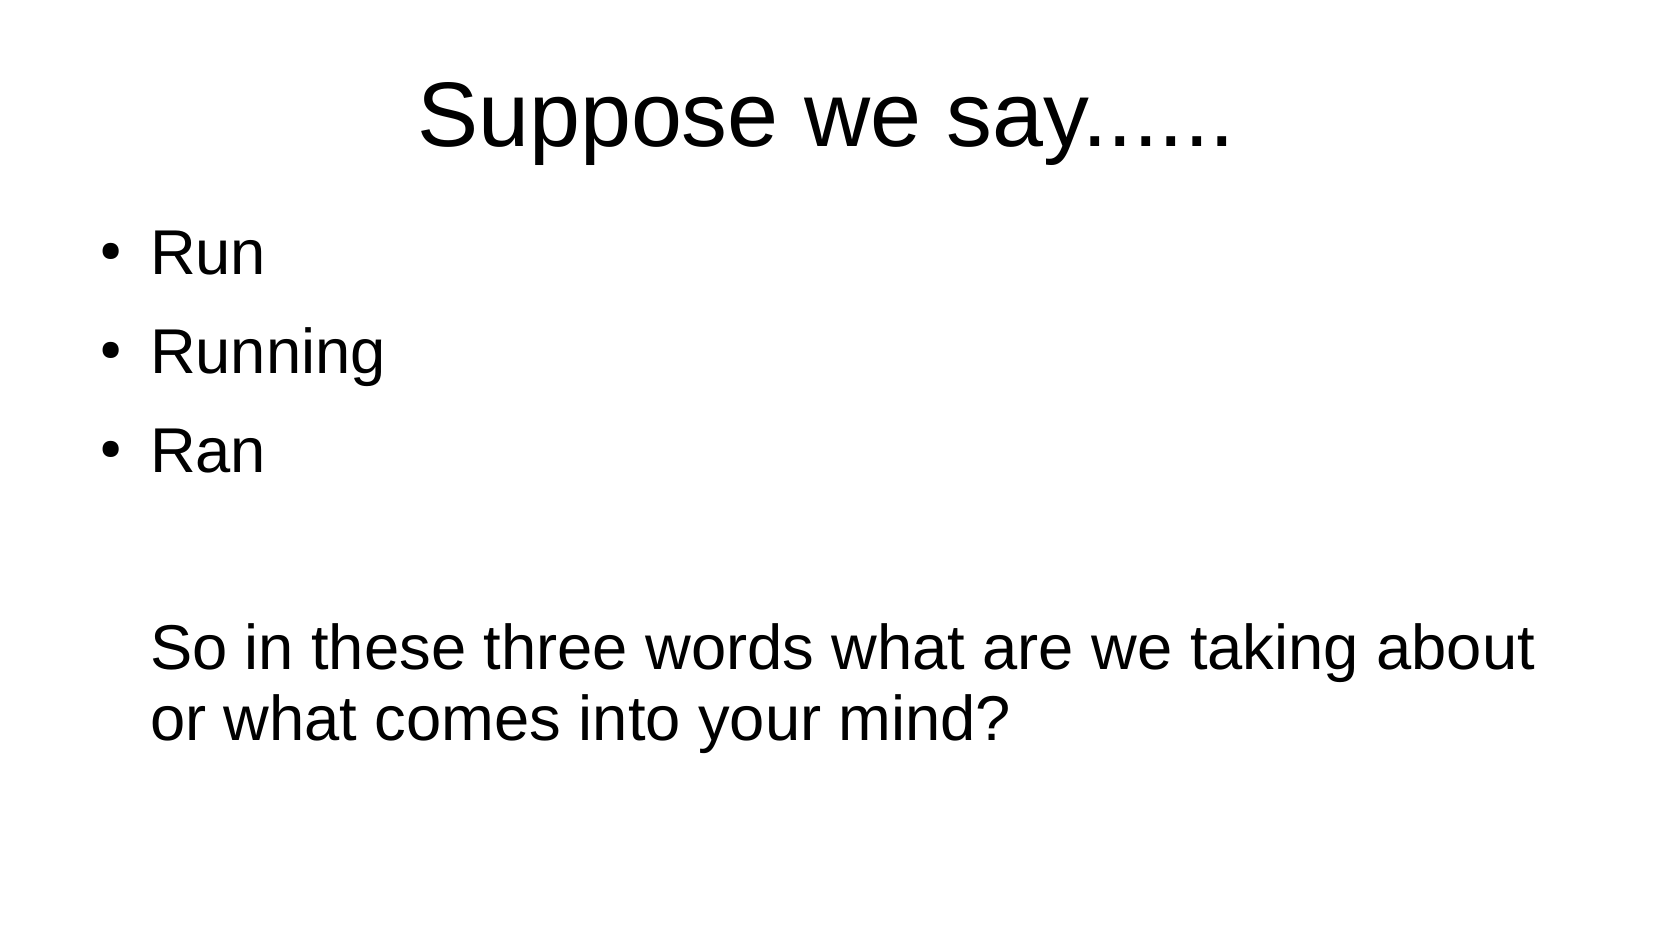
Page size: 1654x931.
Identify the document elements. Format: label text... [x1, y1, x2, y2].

title Suppose we say...... [82, 37, 1571, 193]
list Run Running Ran So in these three words what are we taking about or what comes into your mind? [82, 217, 1571, 758]
